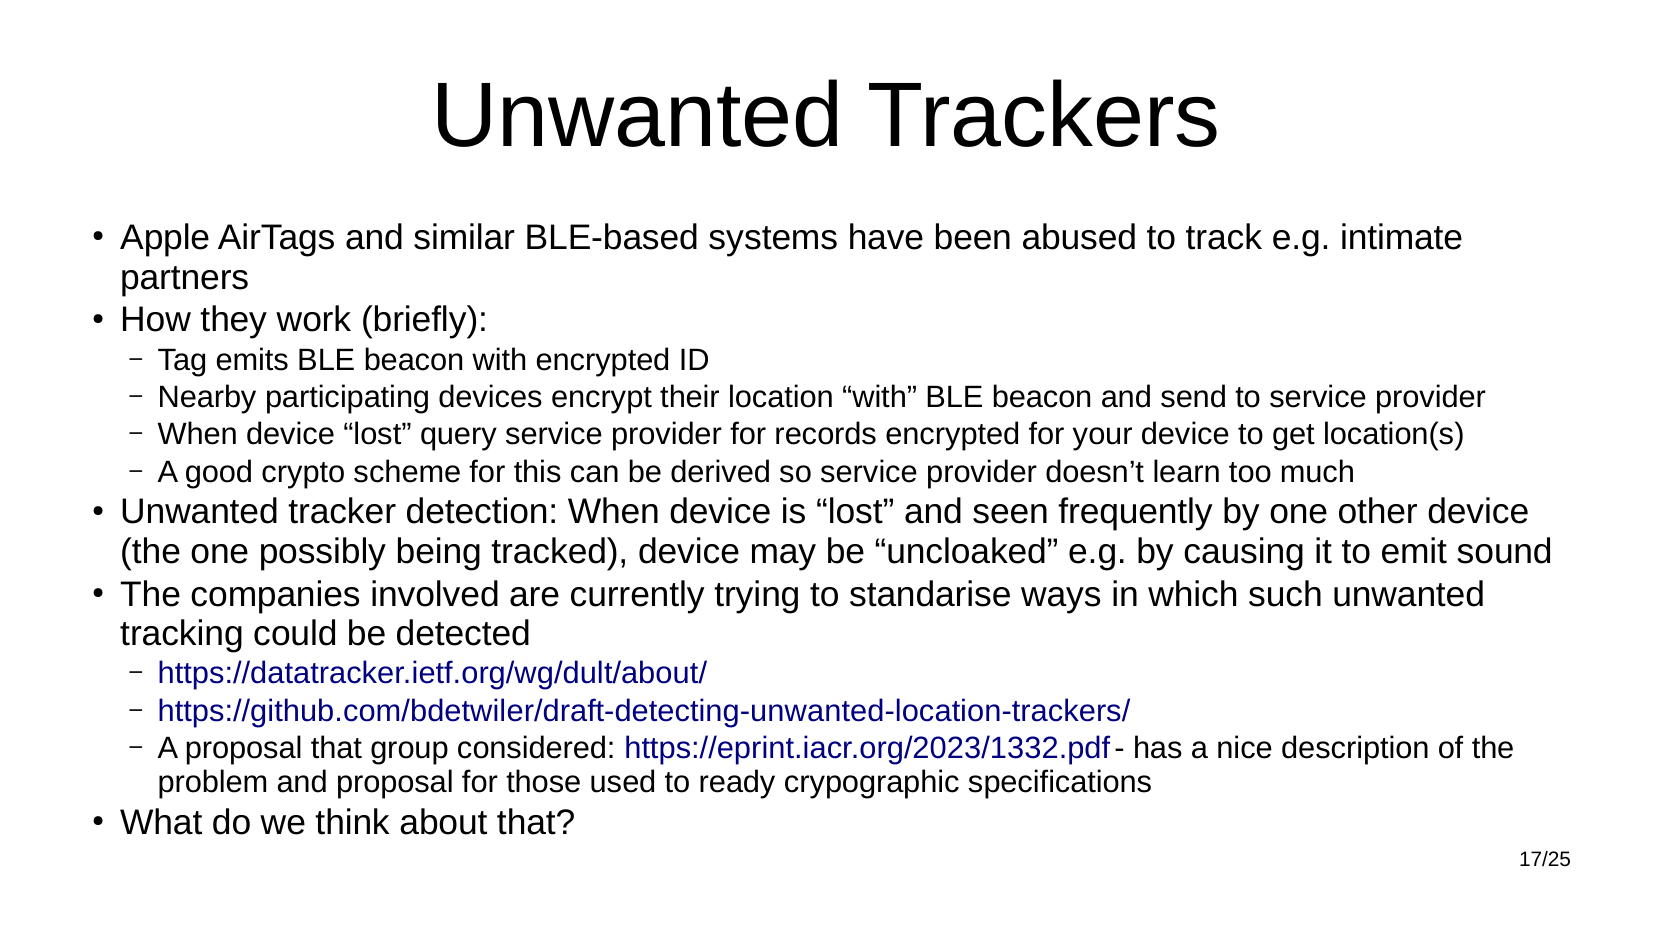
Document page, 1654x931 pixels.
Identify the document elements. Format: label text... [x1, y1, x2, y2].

title Unwanted Trackers [82, 37, 1571, 193]
list Apple AirTags and similar BLE-based systems have been abused to track e.g. intimate partners How they work (briefly): Tag emits BLE beacon with encrypted ID Nearby participating devices encrypt their location “with” BLE beacon and send to service provider When device “lost” query service provider for records encrypted for your device to get location(s) A good crypto scheme for this can be derived so service provider doesn’t learn too much Unwanted tracker detection: When device is “lost” and seen frequently by one other device (the one possibly being tracked), device may be “uncloaked” e.g. by causing it to emit sound The companies involved are currently trying to standarise ways in which such unwanted tracking could be detected https://datatracker.ietf.org/wg/dult/about/ https://github.com/bdetwiler/draft-detecting-unwanted-location-trackers/ A proposal that group considered: https://eprint.iacr.org/2023/1332.pdf - has a nice description of the problem and proposal for those used to ready crypographic specifications What do we think about that? [82, 217, 1571, 870]
